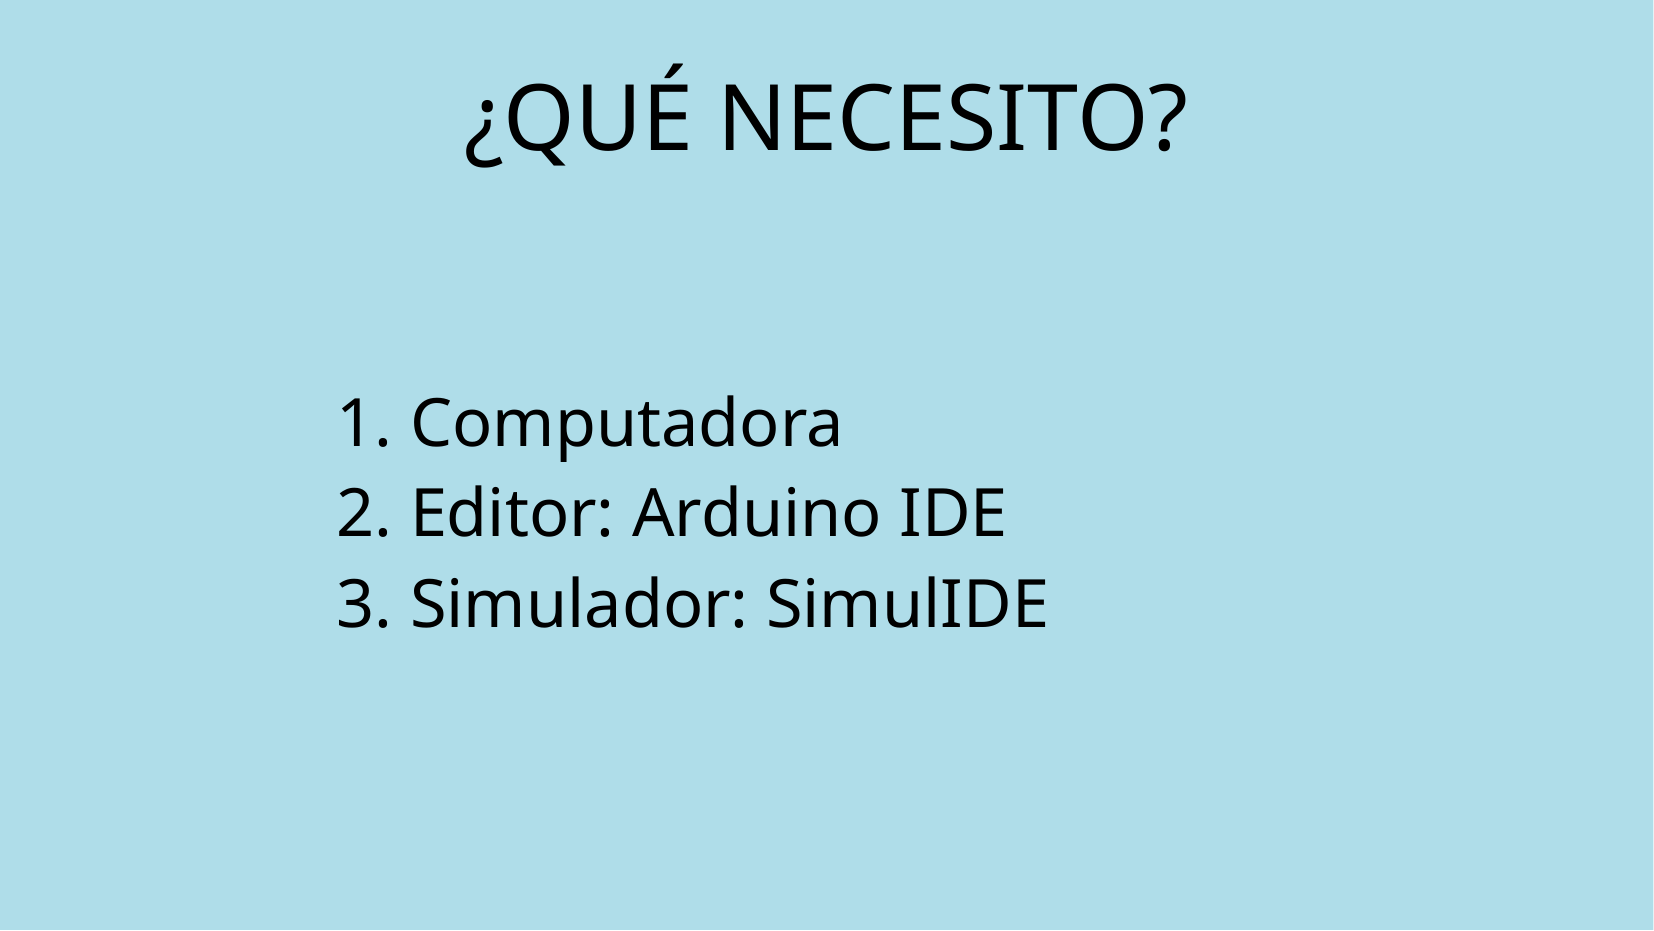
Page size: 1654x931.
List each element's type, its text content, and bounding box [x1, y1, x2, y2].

subtitle Computadora Editor: Arduino IDE Simulador: SimulIDE [336, 219, 1317, 803]
title ¿QUÉ NECESITO? [82, 37, 1571, 193]
